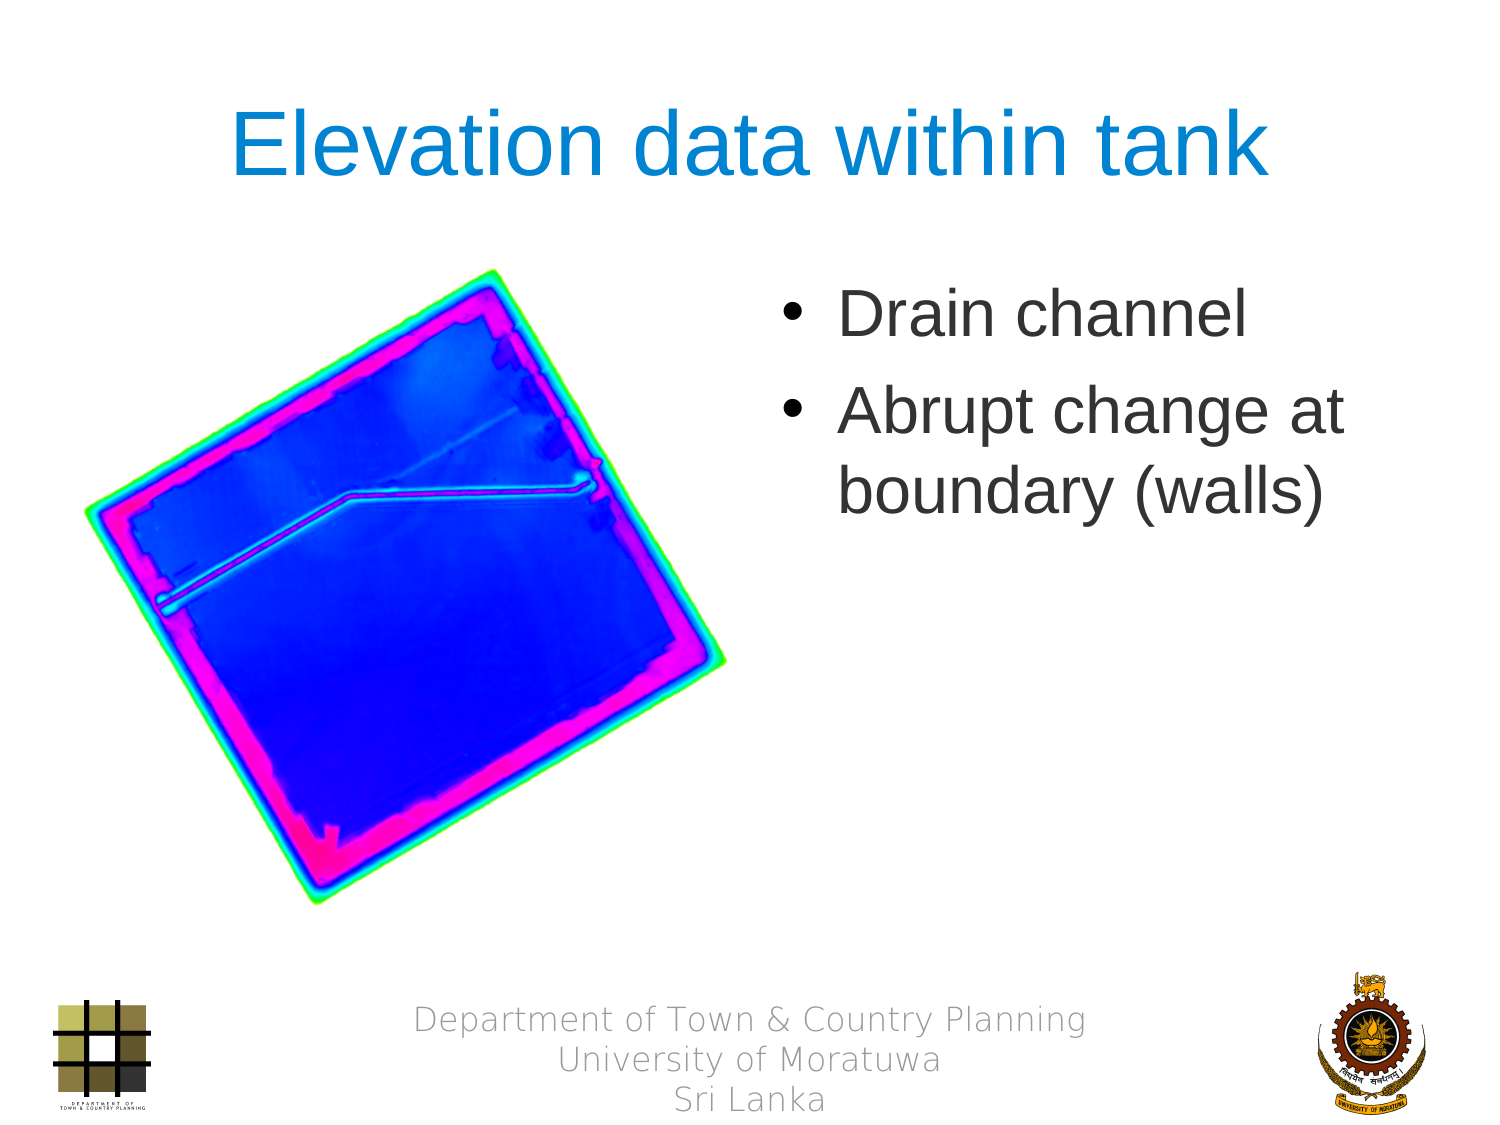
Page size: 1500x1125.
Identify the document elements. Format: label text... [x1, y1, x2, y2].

picture [53, 1000, 151, 1110]
picture [74, 263, 734, 914]
picture [1312, 966, 1435, 1125]
list Drain channel Abrupt change at boundary (walls) [766, 262, 1426, 916]
title Elevation data within tank [75, 45, 1426, 233]
